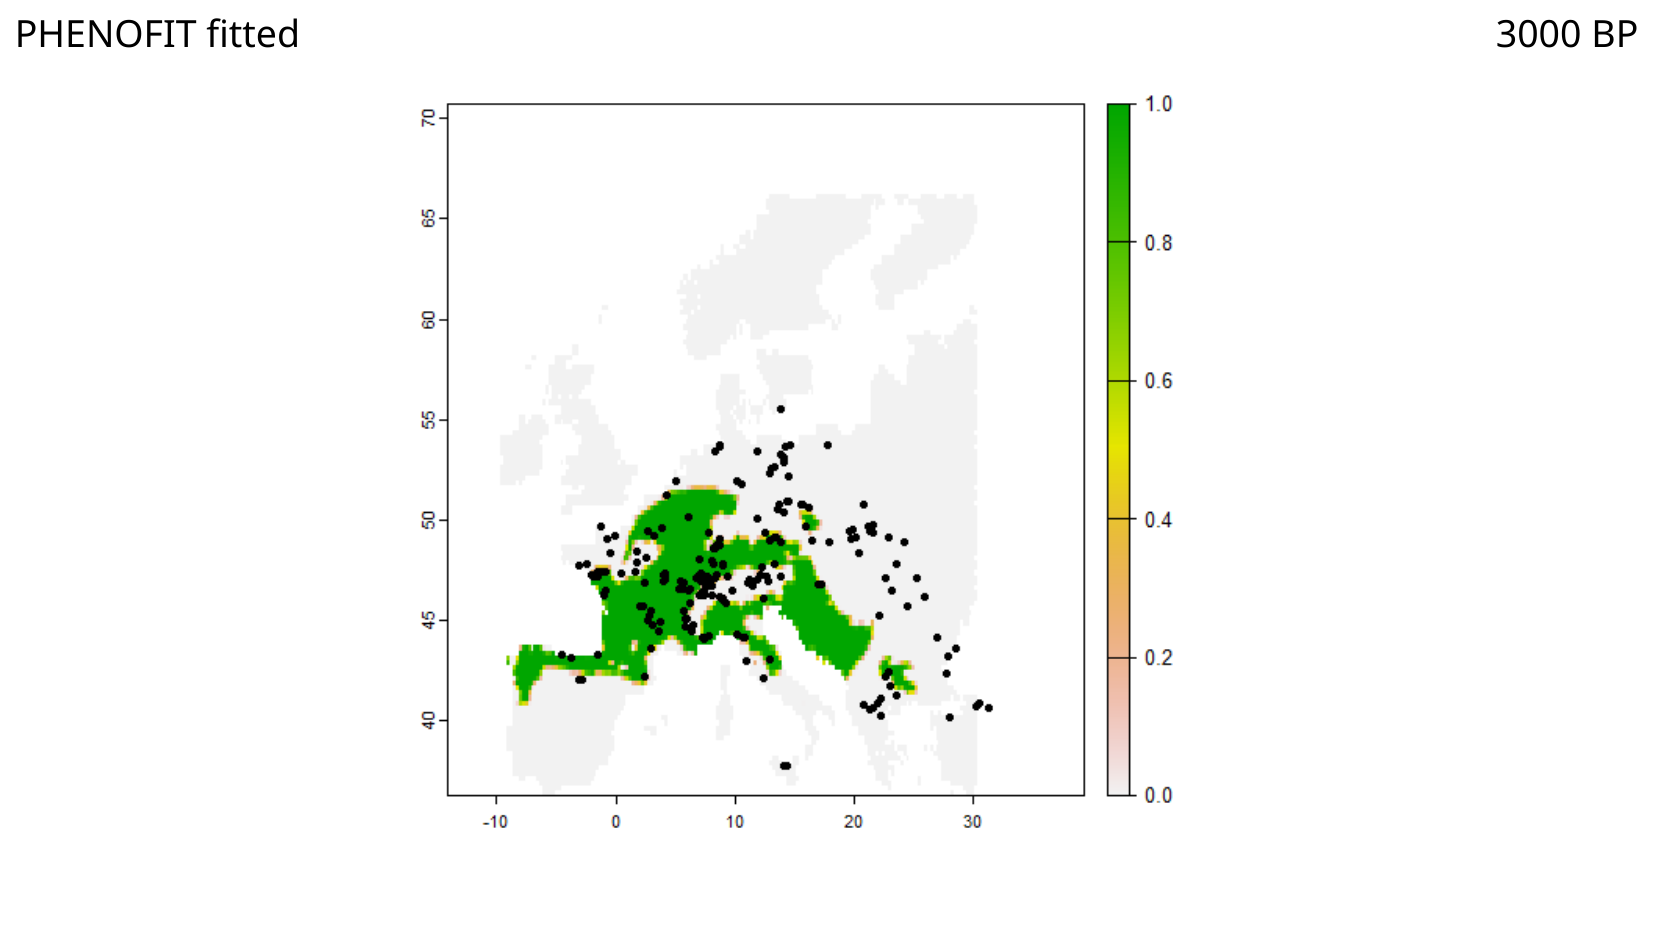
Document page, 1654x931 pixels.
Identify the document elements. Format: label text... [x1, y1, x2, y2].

text_box PHENOFIT fitted [0, 0, 826, 66]
text_box 3000 BP [826, 0, 1654, 66]
picture [355, 41, 1298, 889]
